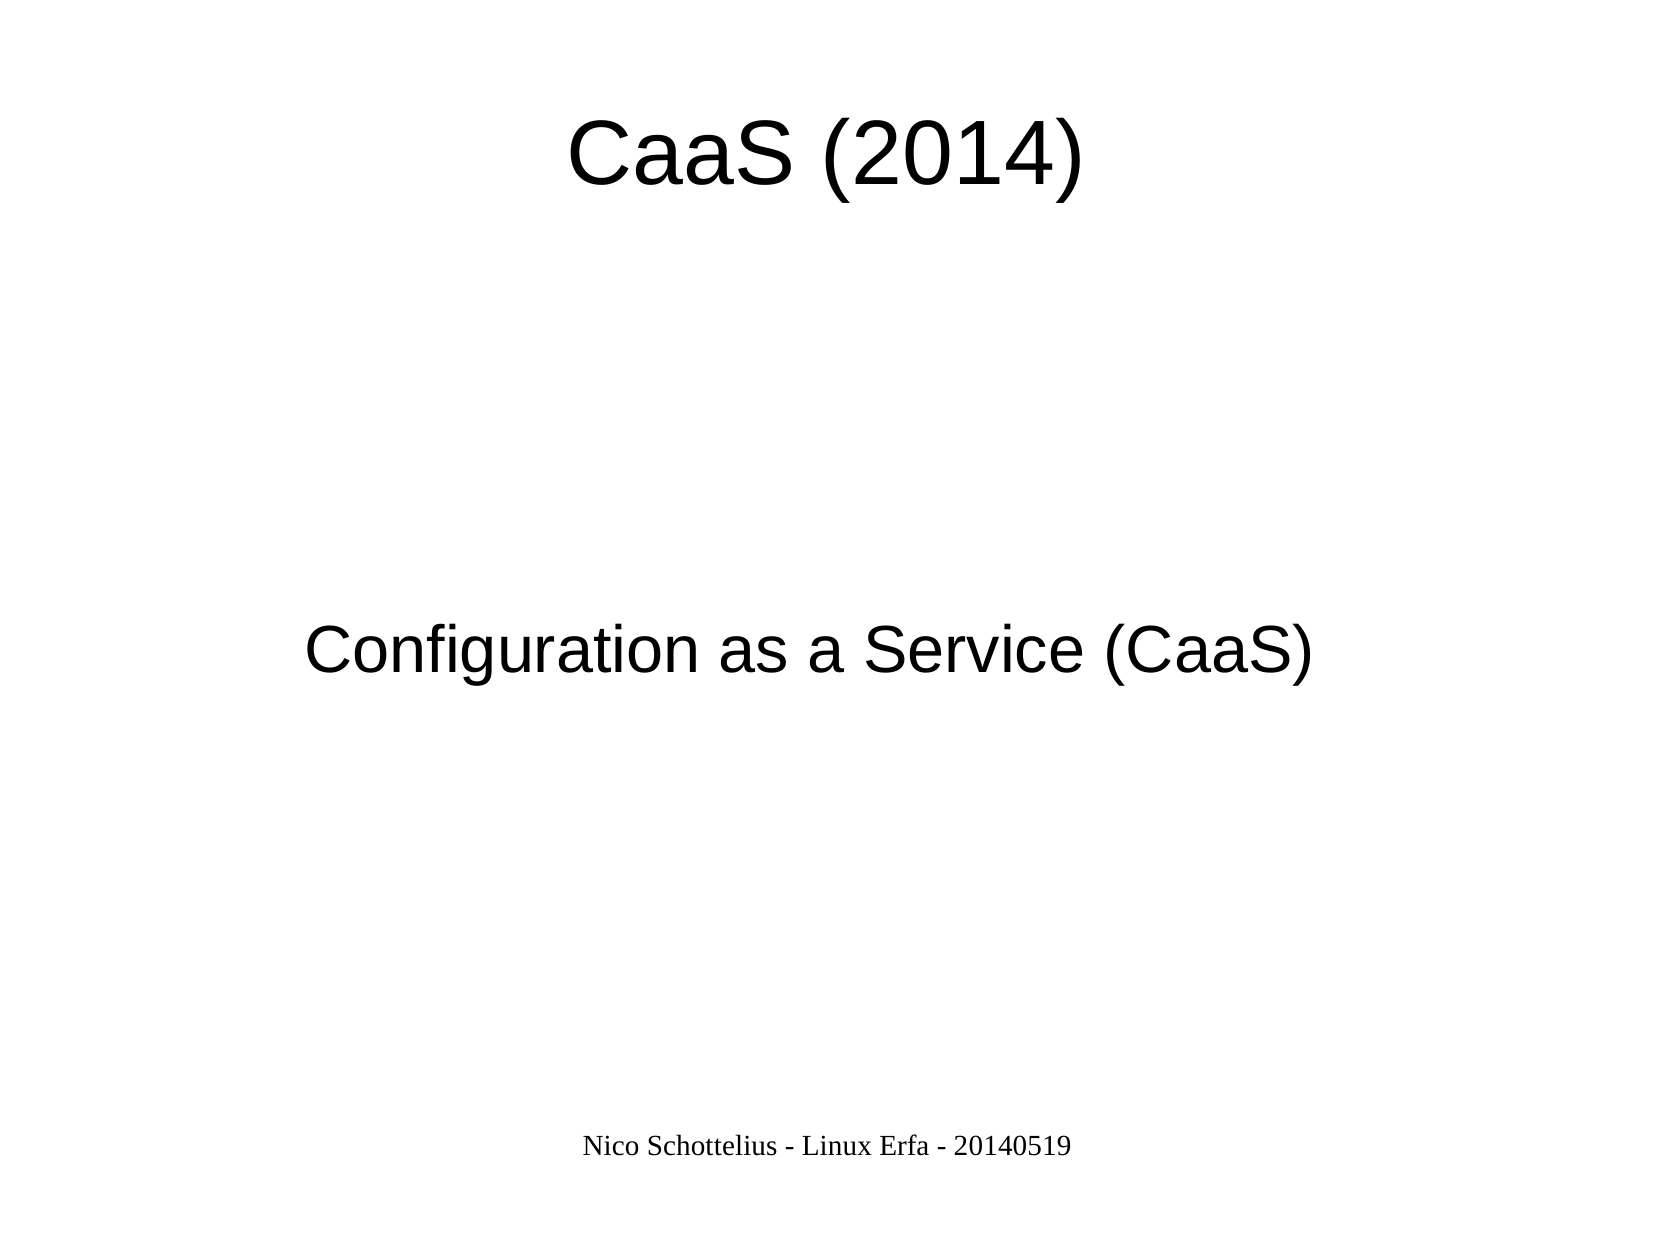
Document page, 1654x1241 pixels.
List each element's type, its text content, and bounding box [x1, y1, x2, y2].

title CaaS (2014) [82, 49, 1571, 257]
list Configuration as a Service (CaaS) [82, 290, 1538, 1010]
